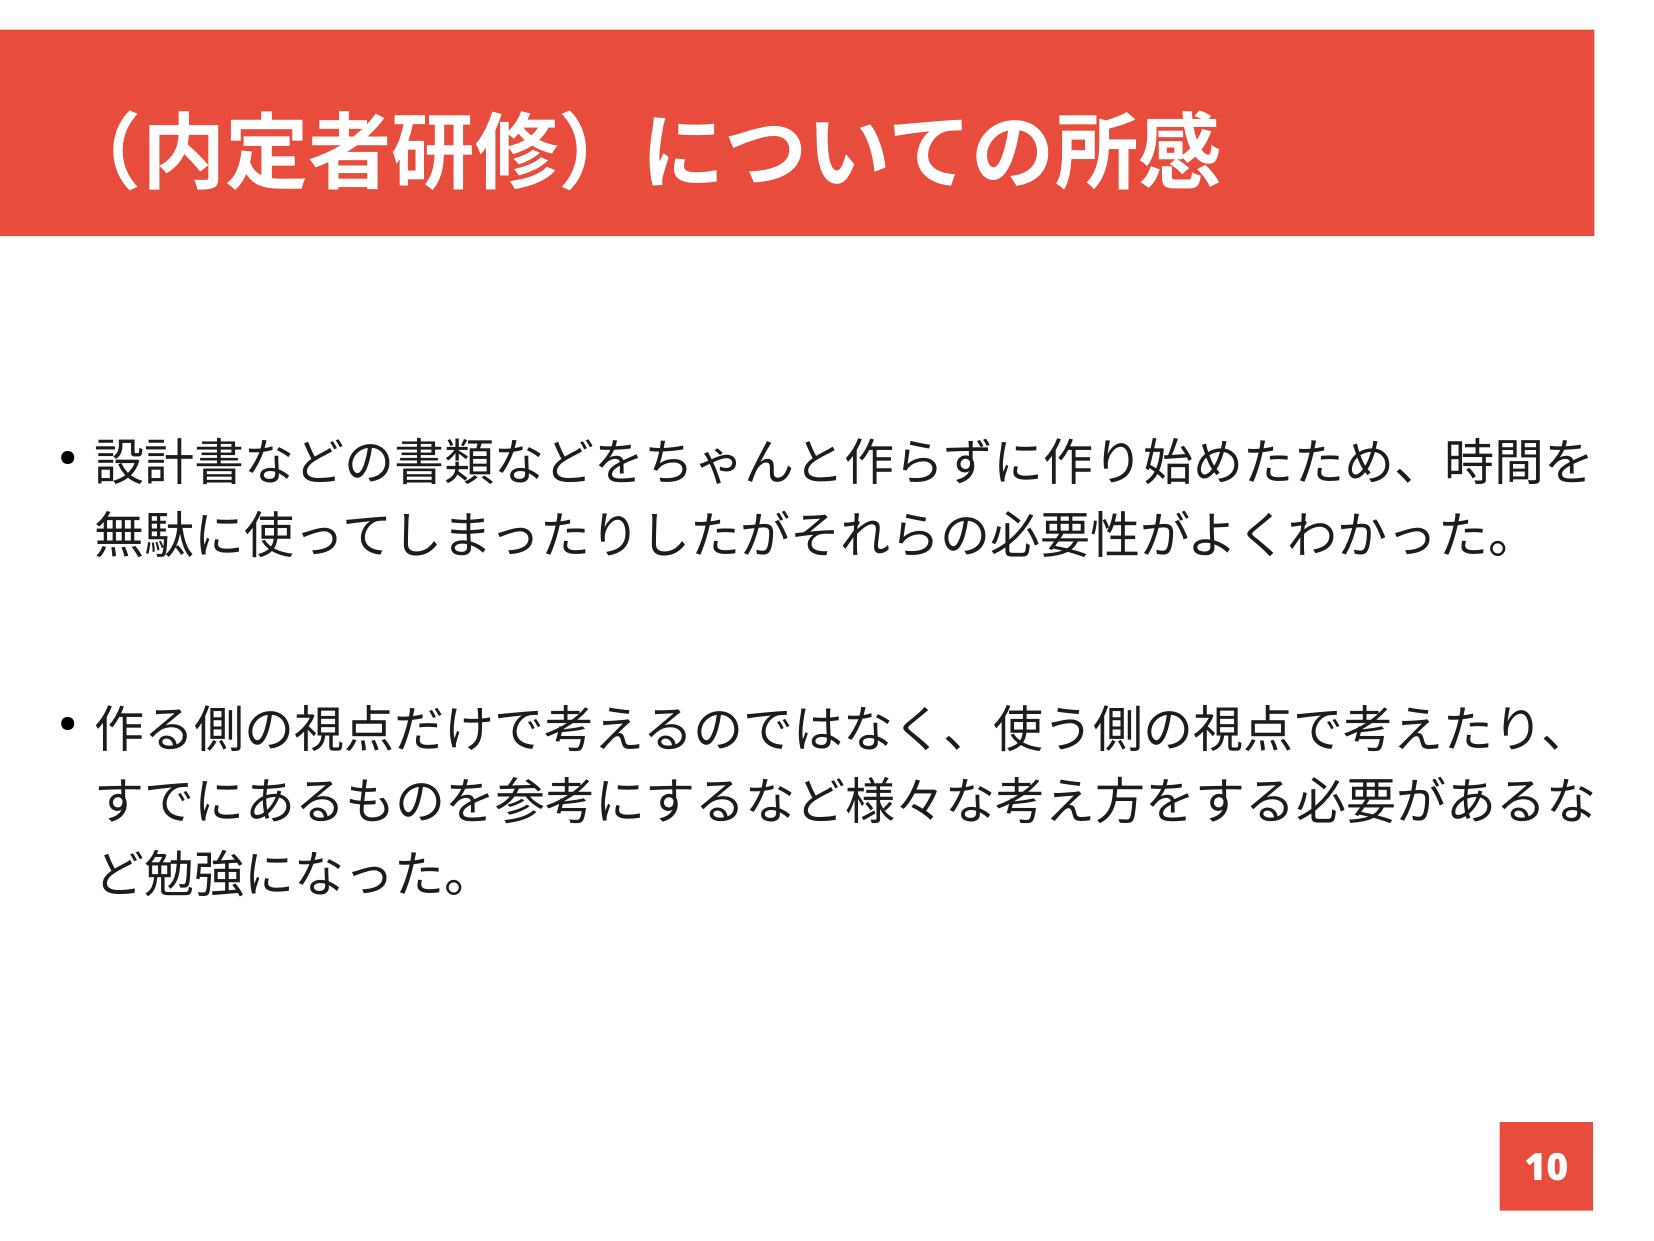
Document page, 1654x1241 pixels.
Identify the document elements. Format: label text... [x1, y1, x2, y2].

list 設計書などの書類などをちゃんと作らずに作り始めたため、時間を無駄に使ってしまったりしたがそれらの必要性がよくわかった。 作る側の視点だけで考えるのではなく、使う側の視点で考えたり、すでにあるものを参考にするなど様々な考え方をする必要があるなど勉強になった。 [59, 324, 1616, 1093]
title （内定者研修）についての所感 [59, 59, 1595, 207]
